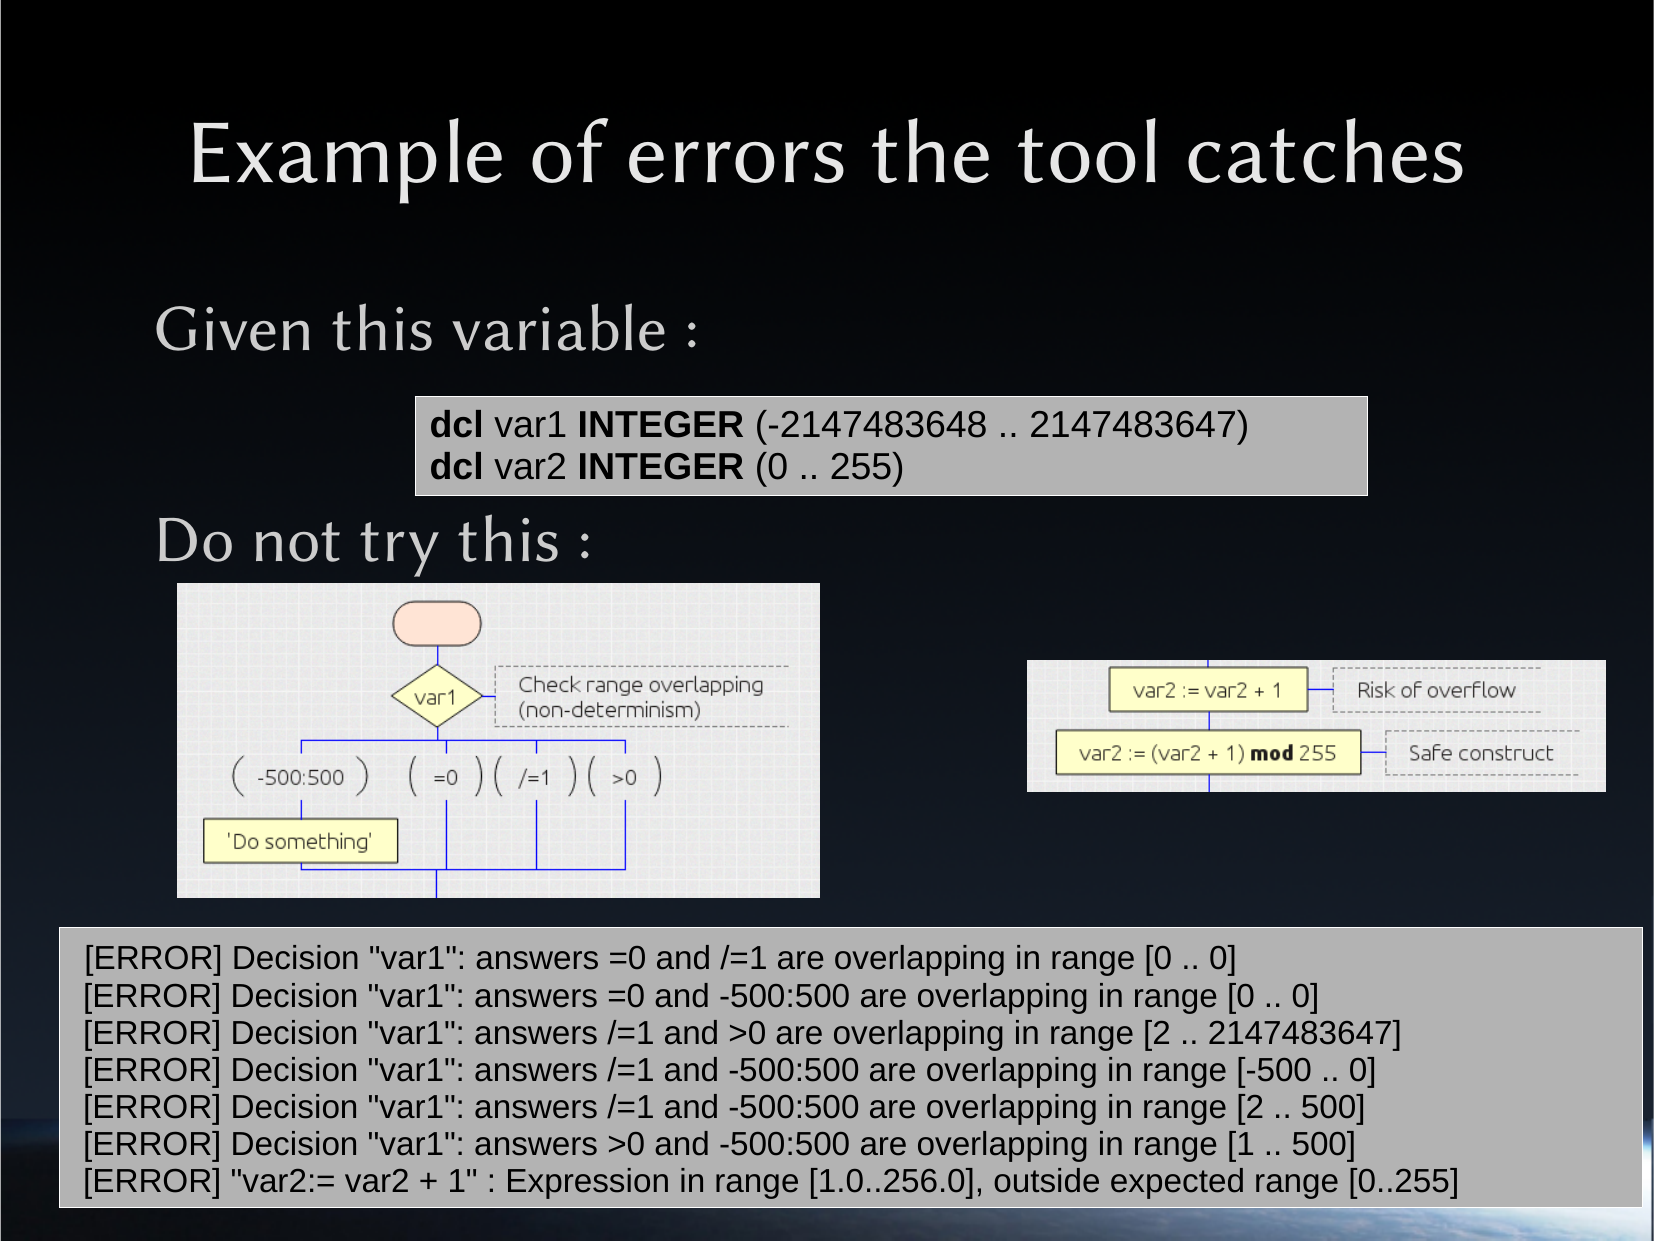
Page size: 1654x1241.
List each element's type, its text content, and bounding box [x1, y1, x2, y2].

picture [0, 0, 1654, 1241]
table_header dcl var1 INTEGER (-2147483648 .. 2147483647) dcl var2 INTEGER (0 .. 255) [416, 397, 1367, 495]
list Given this variable : Do not try this : [82, 290, 1538, 927]
table_header [ERROR] Decision "var1": answers =0 and /=1 are overlapping in range [0 .. 0] [ERROR] Decision "var1": answers =0 and -500:500 are overlapping in range [0 .. 0] [ERROR] Decision "var1": answers /=1 and >0 are overlapping in range [2 .. 2147483647] [ERROR] Decision "var1": answers /=1 and -500:500 are overlapping in range [-500 .. 0] [ERROR] Decision "var1": answers /=1 and -500:500 are overlapping in range [2 .. 500] [ERROR] Decision "var1": answers >0 and -500:500 are overlapping in range [1 .. 500] [ERROR] "var2:= var2 + 1" : Expression in range [1.0..256.0], outside expected range [0..255] [60, 928, 1642, 1207]
title Example of errors the tool catches [82, 49, 1571, 257]
